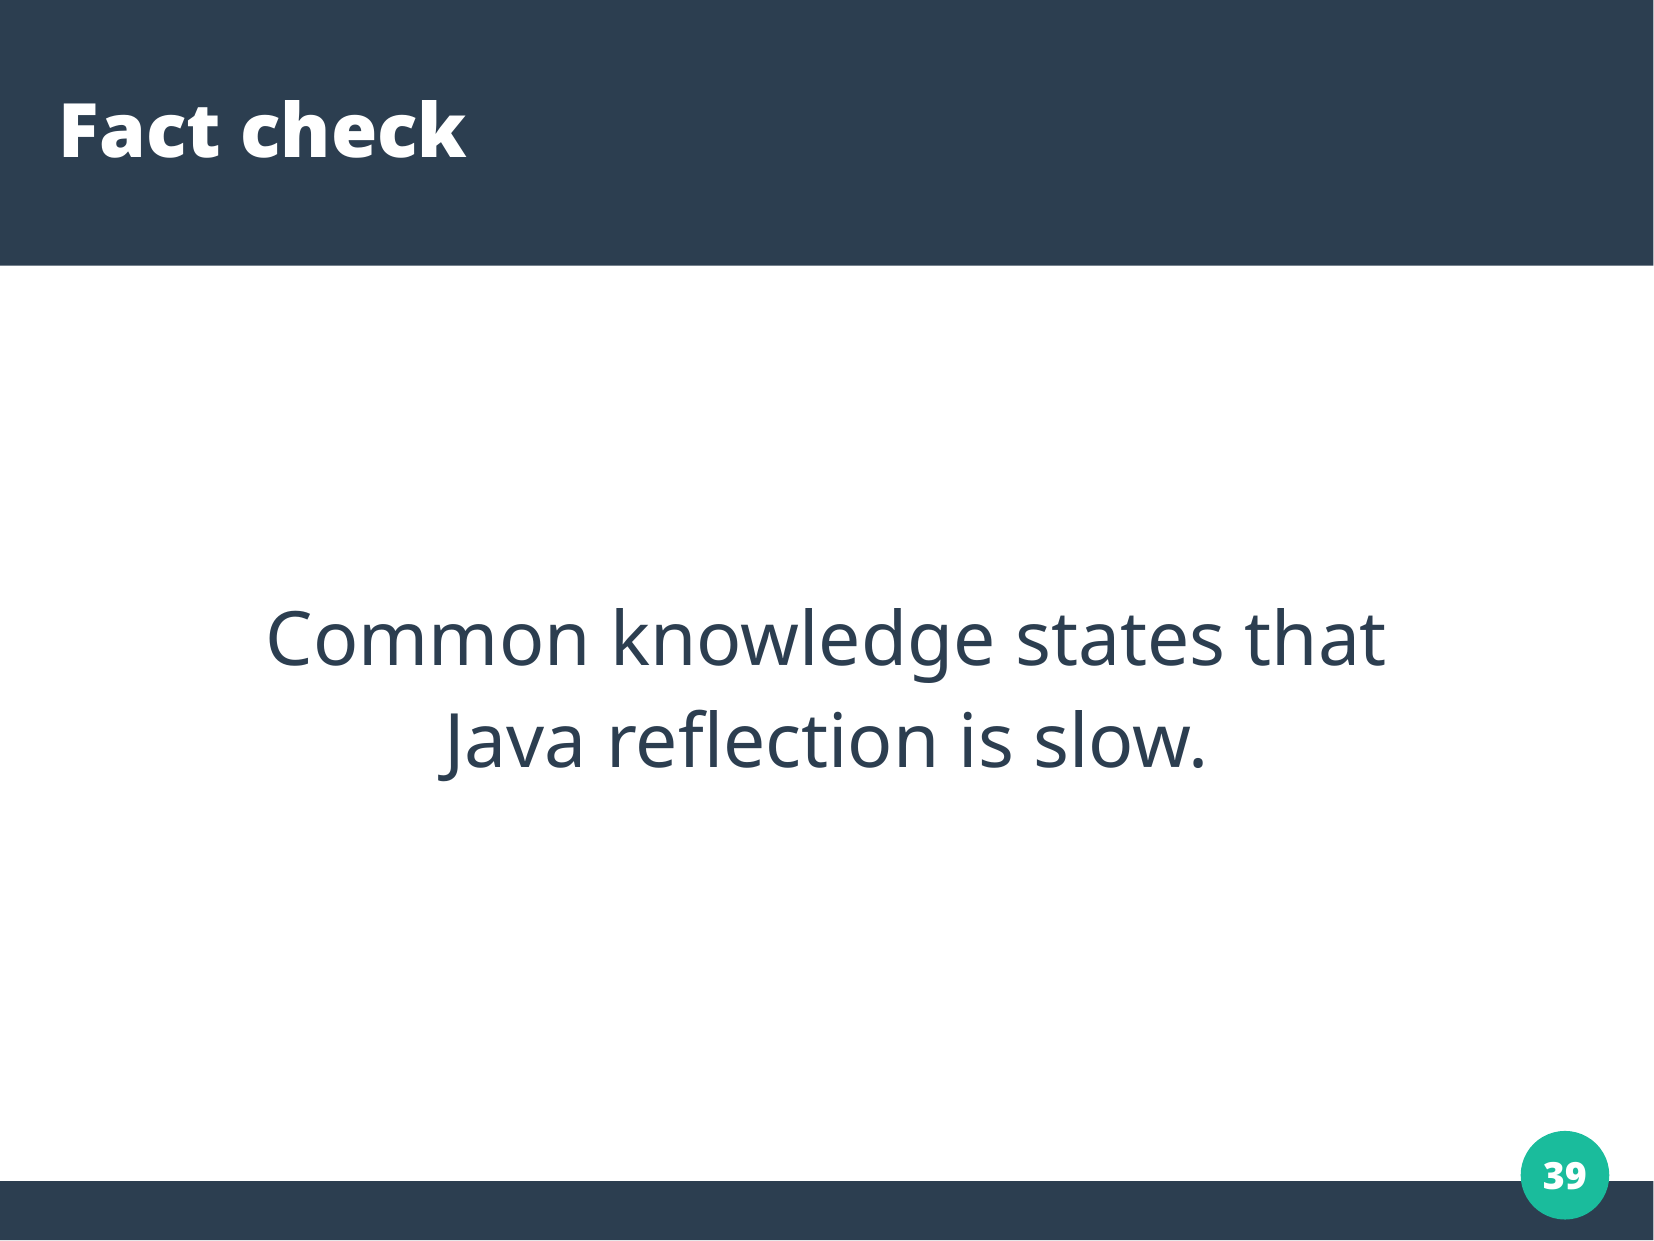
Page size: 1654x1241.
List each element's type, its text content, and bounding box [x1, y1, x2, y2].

title Fact check [59, 56, 1595, 200]
subtitle Common knowledge states that Java reflection is slow. [59, 324, 1595, 1152]
